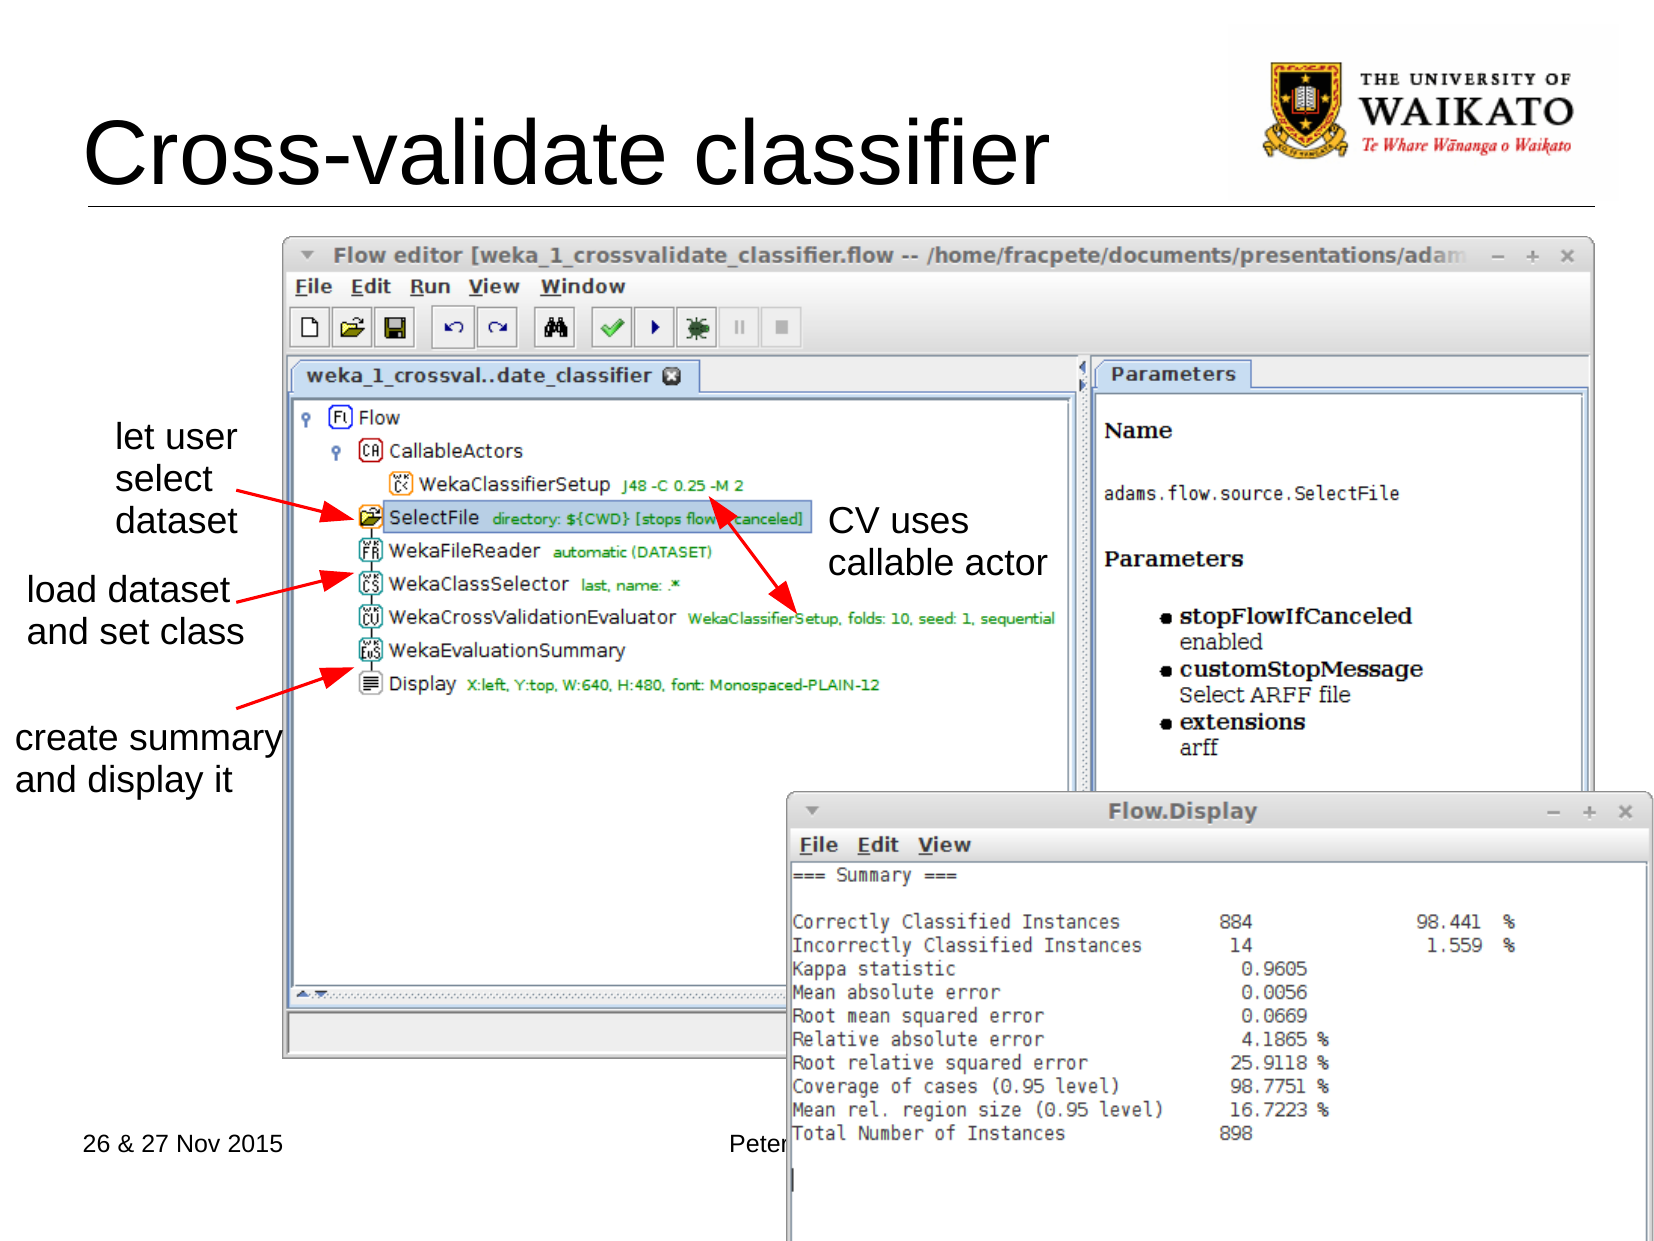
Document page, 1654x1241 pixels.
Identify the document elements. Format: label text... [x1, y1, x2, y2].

text_box CV uses callable actor [813, 491, 1063, 591]
picture [282, 236, 1654, 1241]
text_box create summary and display it [0, 708, 299, 808]
picture [1228, 24, 1619, 201]
text_box let user select dataset [100, 408, 253, 550]
text_box load dataset and set class [11, 561, 260, 660]
title Cross-validate classifier [82, 49, 1571, 257]
